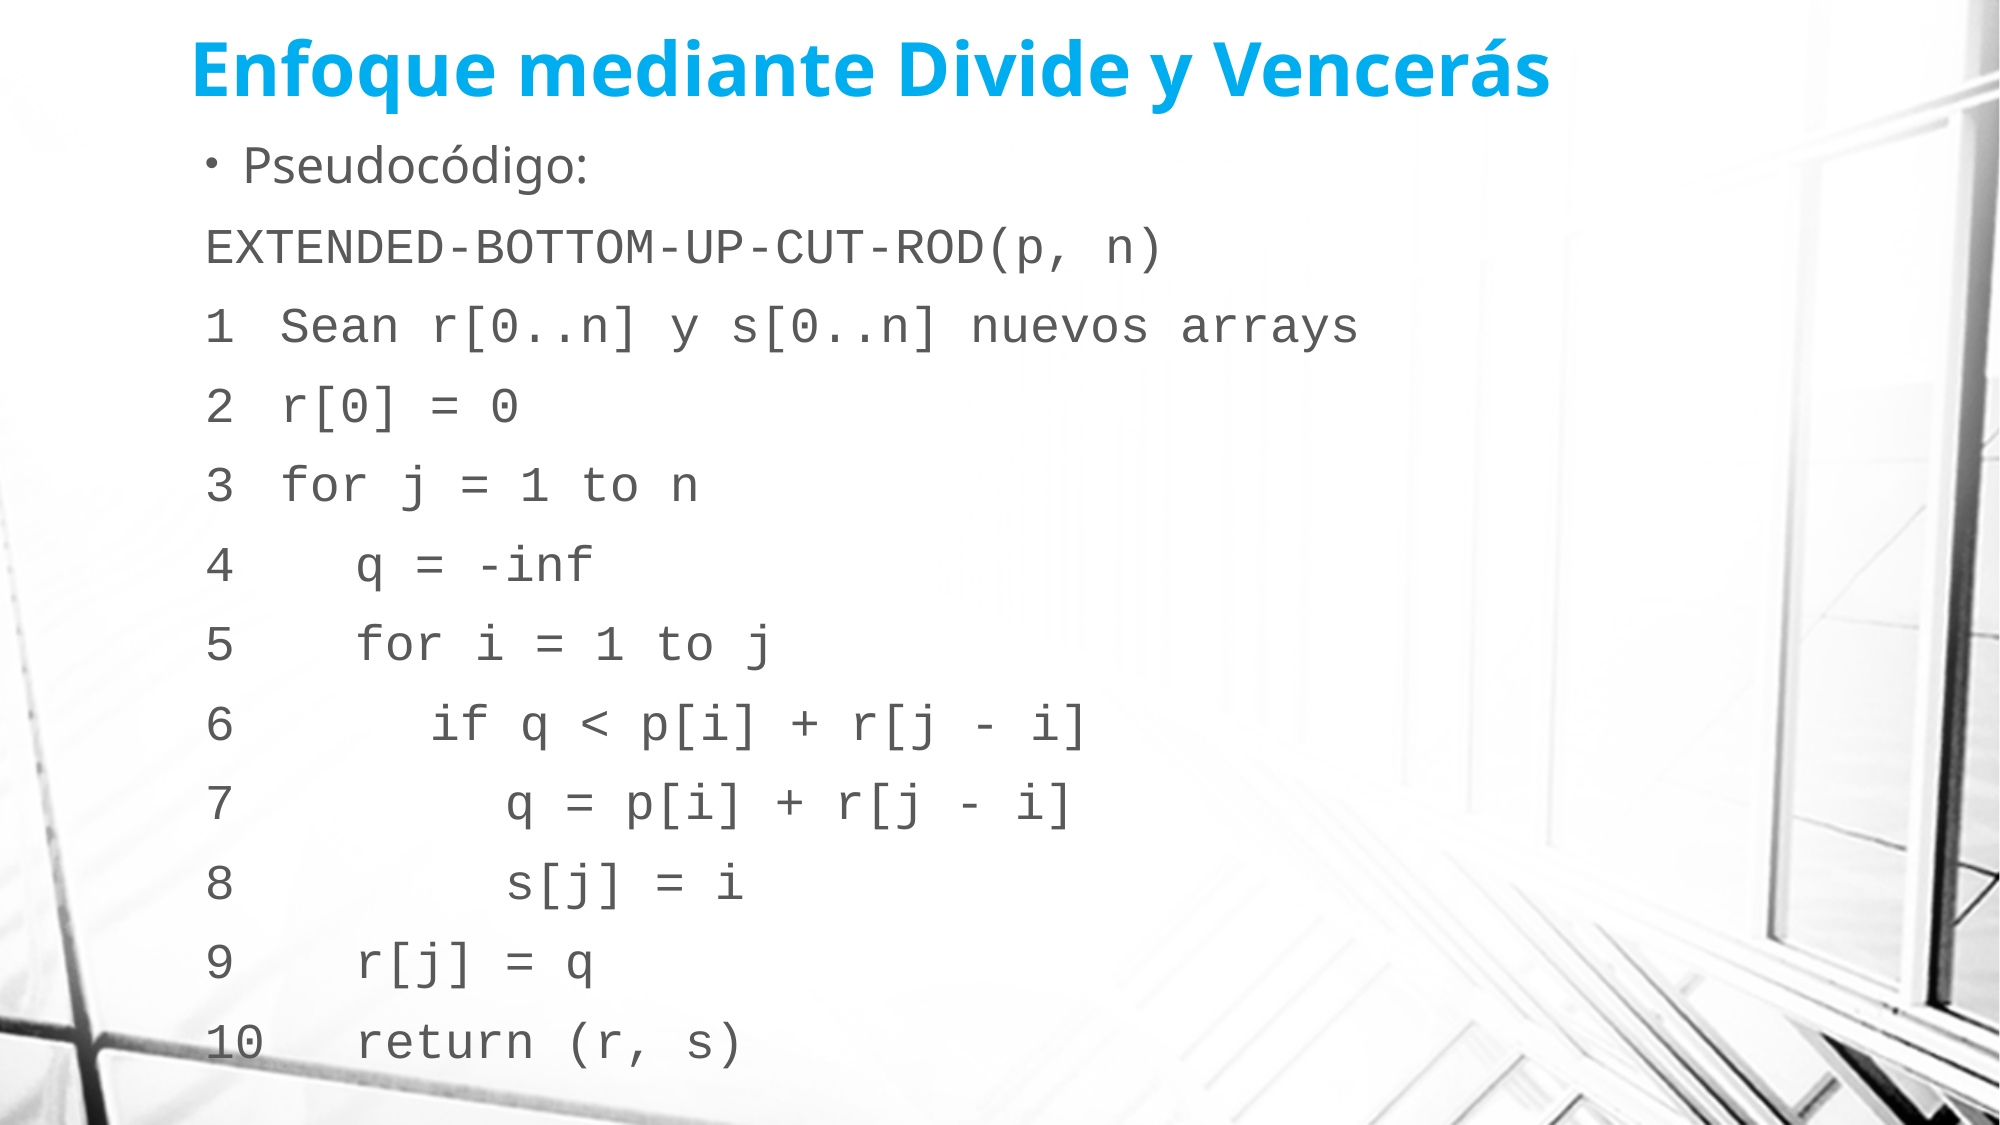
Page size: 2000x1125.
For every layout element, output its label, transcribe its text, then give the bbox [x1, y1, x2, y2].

list Pseudocódigo: EXTENDED-BOTTOM-UP-CUT-ROD(p, n) 1 Sean r[0..n] y s[0..n] nuevos arrays 2 r[0] = 0 3 for j = 1 to n 4 q = -inf 5 for i = 1 to j 6 if q < p[i] + r[j - i] 7 q = p[i] + r[j - i] 8 s[j] = i 9 r[j] = q 10 return (r, s) [174, 142, 1929, 1125]
title Enfoque mediante Divide y Vencerás [174, 0, 1600, 118]
